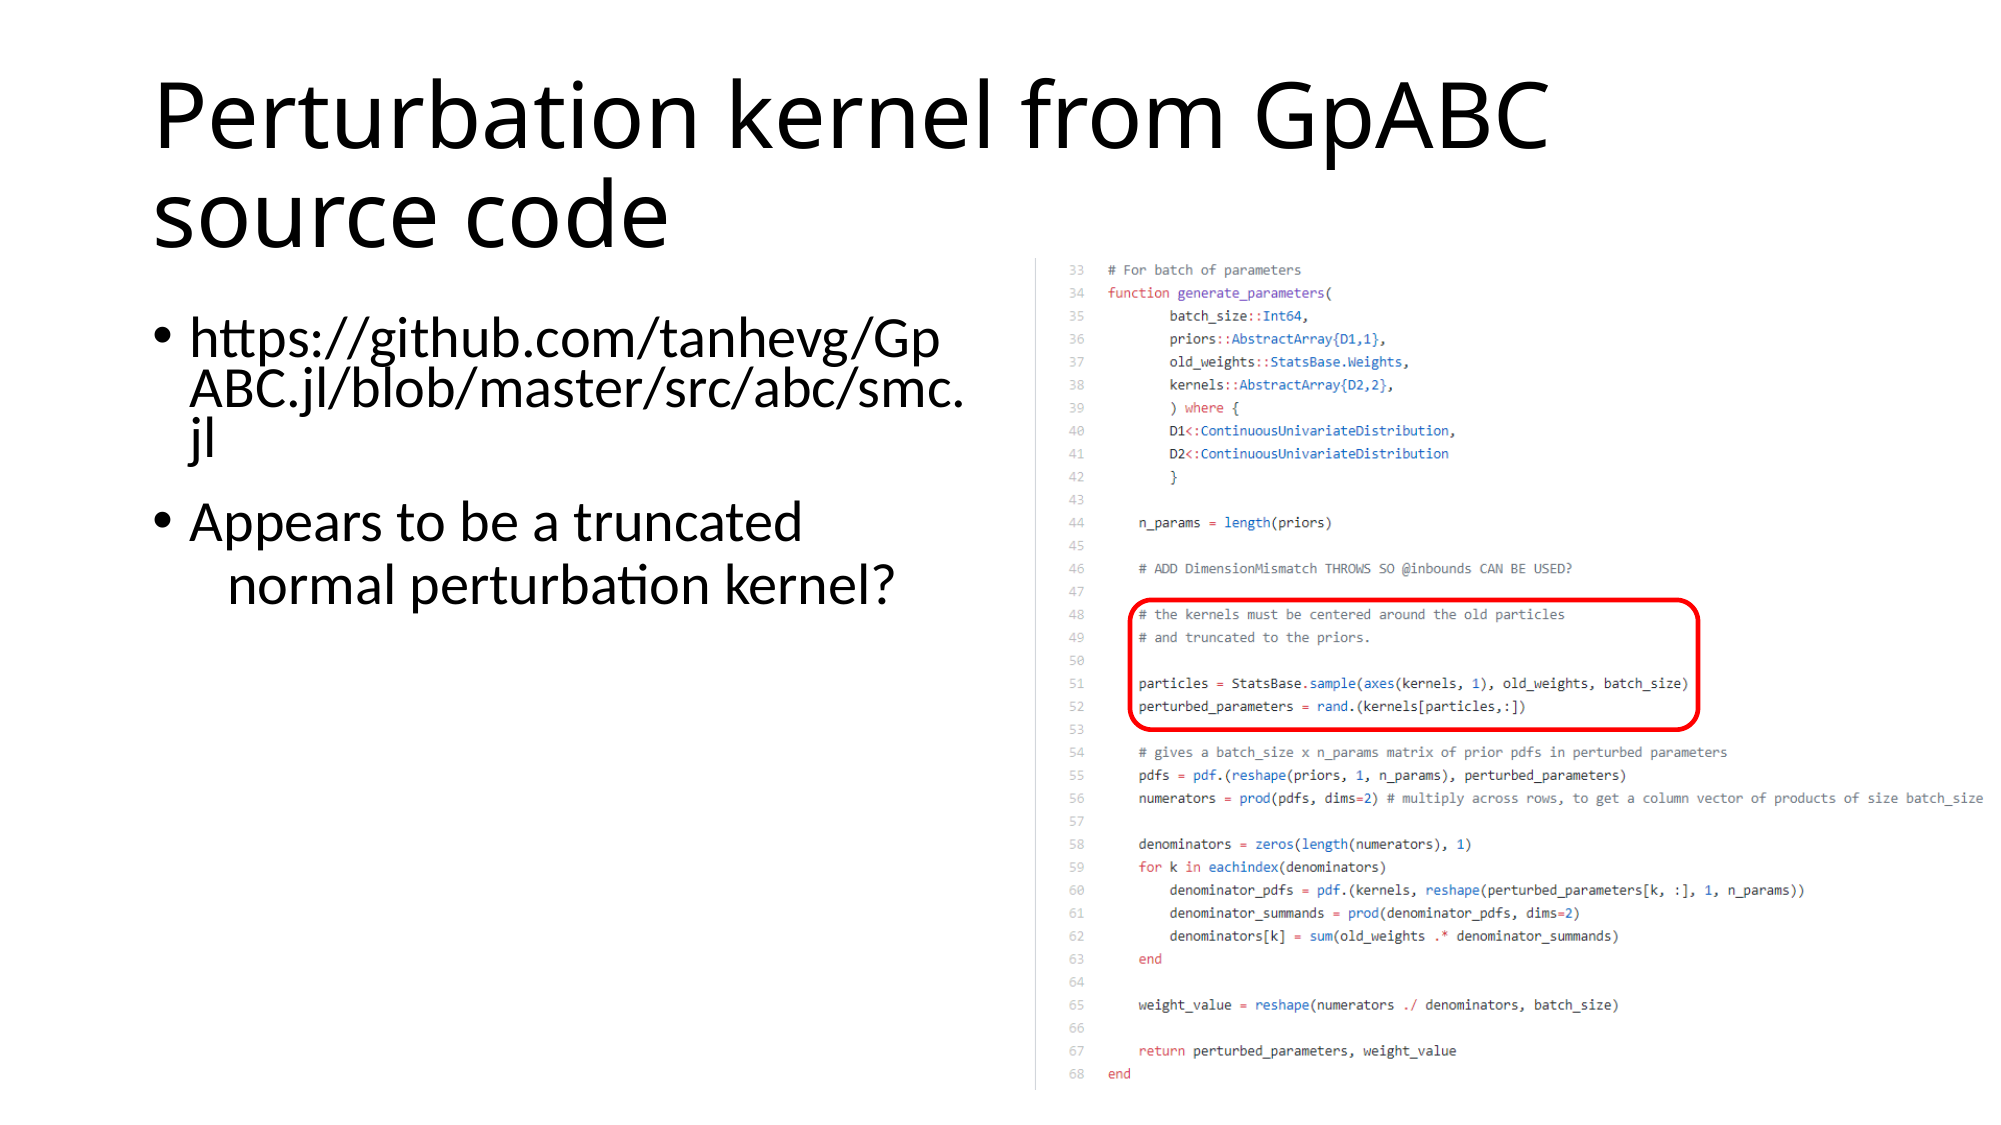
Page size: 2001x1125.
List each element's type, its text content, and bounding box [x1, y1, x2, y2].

picture [1012, 258, 2000, 1091]
title Perturbation kernel from GpABC source code [137, 59, 1863, 278]
list https://github.com/tanhevg/GpABC.jl/blob/master/src/abc/smc.jl Appears to be a truncated normal perturbation kernel? [137, 299, 988, 1014]
